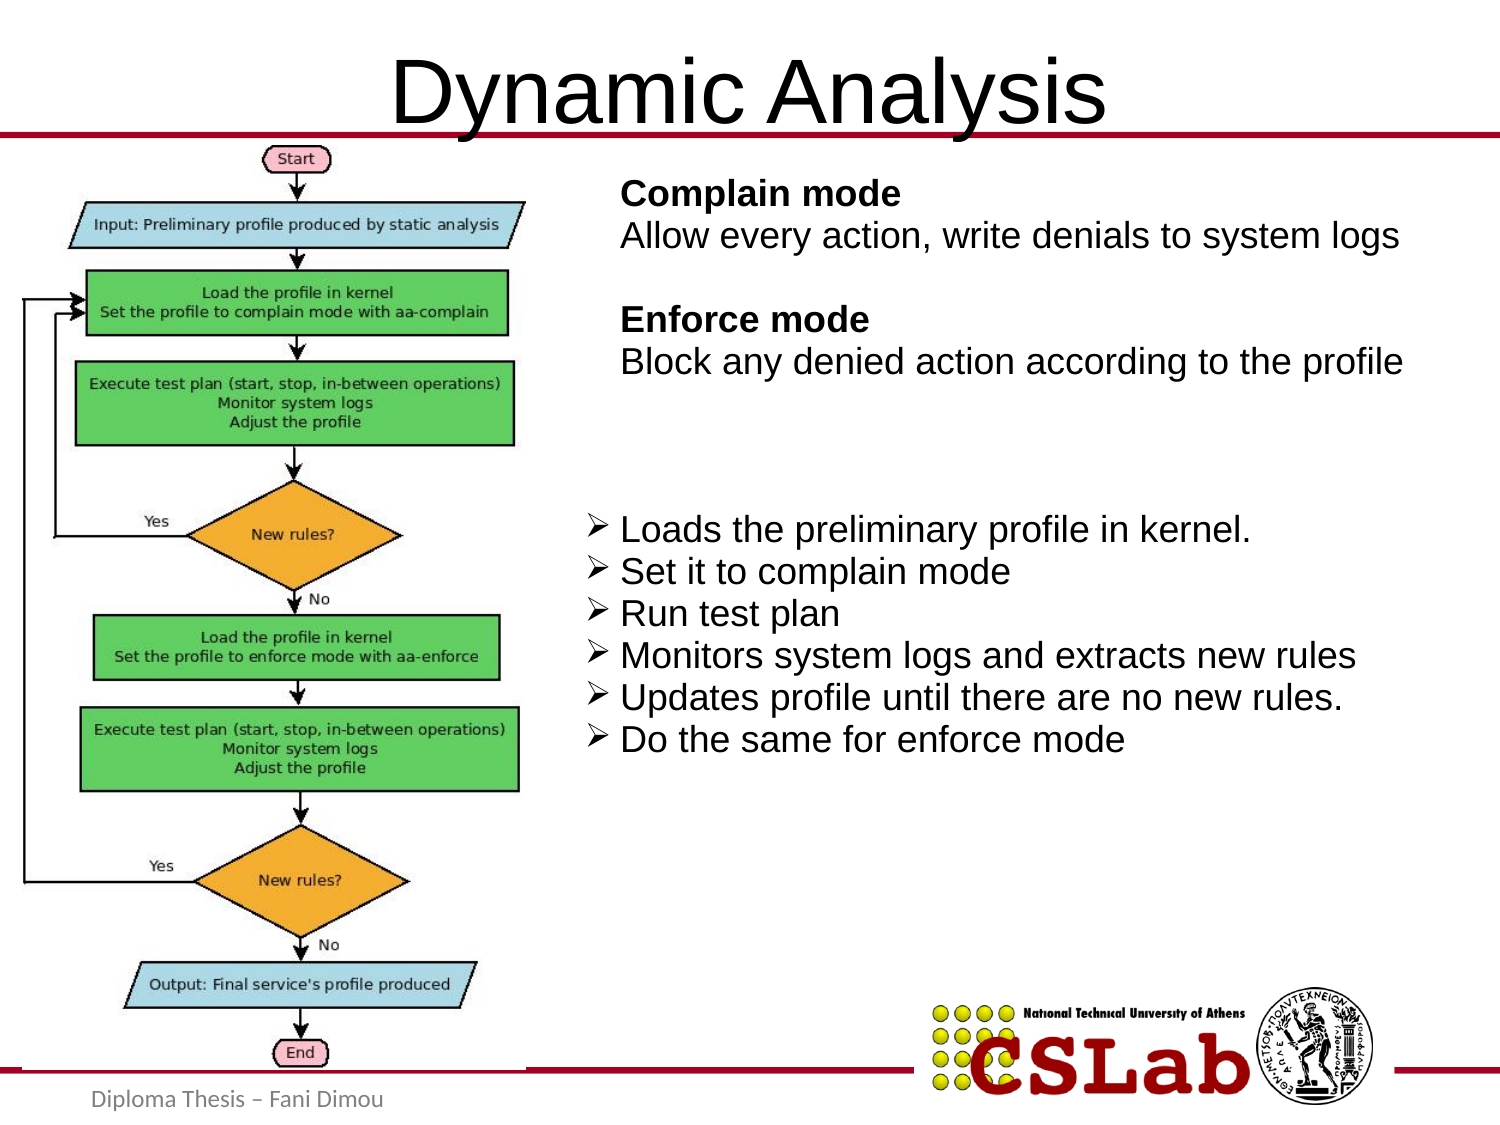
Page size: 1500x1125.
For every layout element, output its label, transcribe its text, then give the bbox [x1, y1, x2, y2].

picture [22, 145, 526, 1070]
picture [925, 987, 1373, 1105]
text_box Dynamic Analysis [74, 0, 1425, 180]
text_box Complain mode Allow every action, write denials to system logs Enforce mode Block any denied action according to the profile Loads the preliminary profile in kernel. Set it to complain mode Run test plan Monitors system logs and extracts new rules Updates profile until there are no new rules. Do the same for enforce mode [570, 164, 1486, 976]
